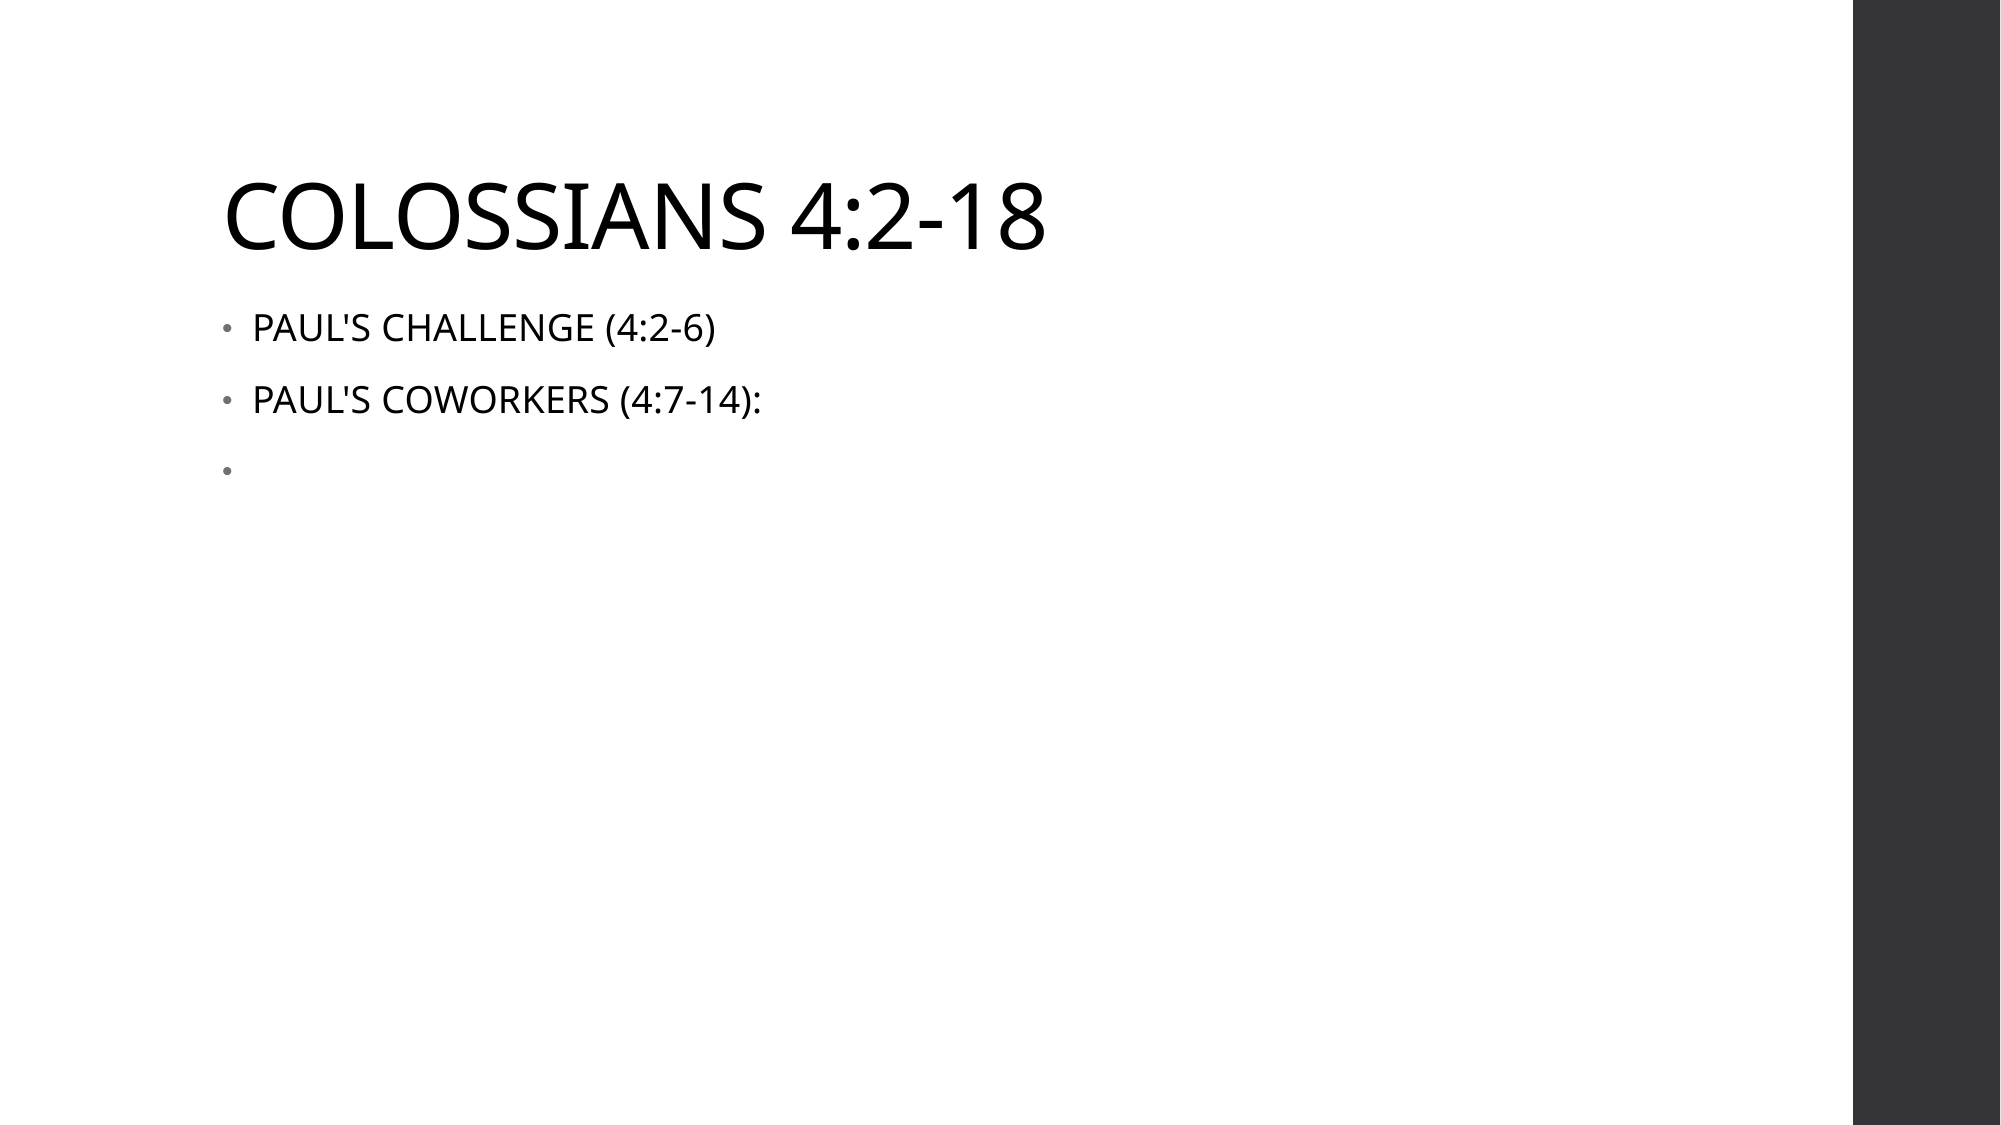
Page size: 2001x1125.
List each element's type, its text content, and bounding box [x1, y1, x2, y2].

title COLOSSIANS 4:2-18 [206, 60, 1797, 278]
list PAUL'S CHALLENGE (4:2-6) PAUL'S COWORKERS (4:7-14): [206, 299, 1617, 1014]
